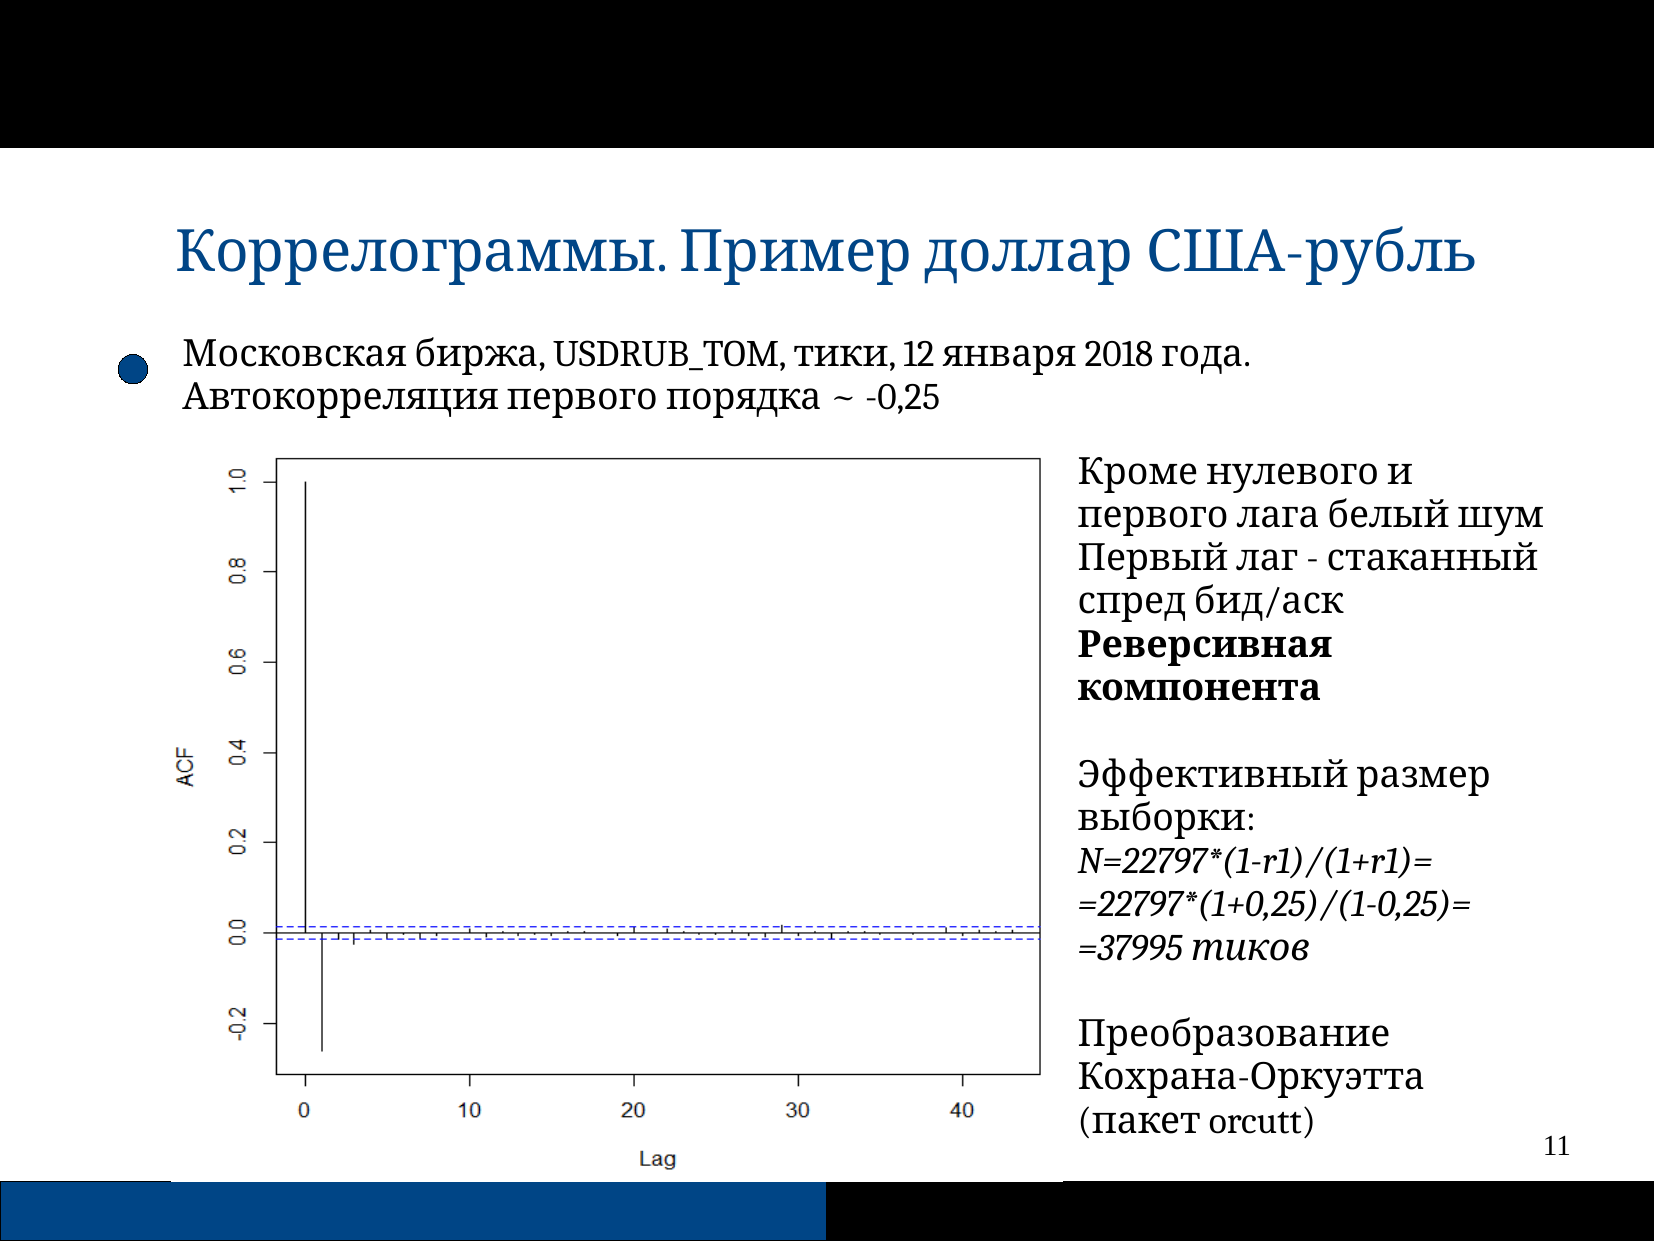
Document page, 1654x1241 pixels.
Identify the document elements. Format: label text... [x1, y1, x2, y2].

text_box Кроме нулевого и первого лага белый шум Первый лаг - стаканный спред бид/аск Реверсивная компонента Эффективный размер выборки: N=22797*(1-r1)/(1+r1)= =22797*(1+0,25)/(1-0,25)= =37995 тиков Преобразование Кохрана-Оркуэтта (пакет orcutt) [1062, 442, 1565, 1162]
text_box Коррелограммы. Пример доллар США-рубль [160, 211, 1367, 299]
text_box Московская биржа, USDRUB_TOM, тики, 12 января 2018 года. Автокорреляция первого порядка ~ -0,25 [167, 324, 1236, 428]
picture [171, 442, 1063, 1182]
text_box [0, 0, 1654, 148]
text_box [118, 354, 148, 384]
text_box [0, 1181, 1654, 1241]
